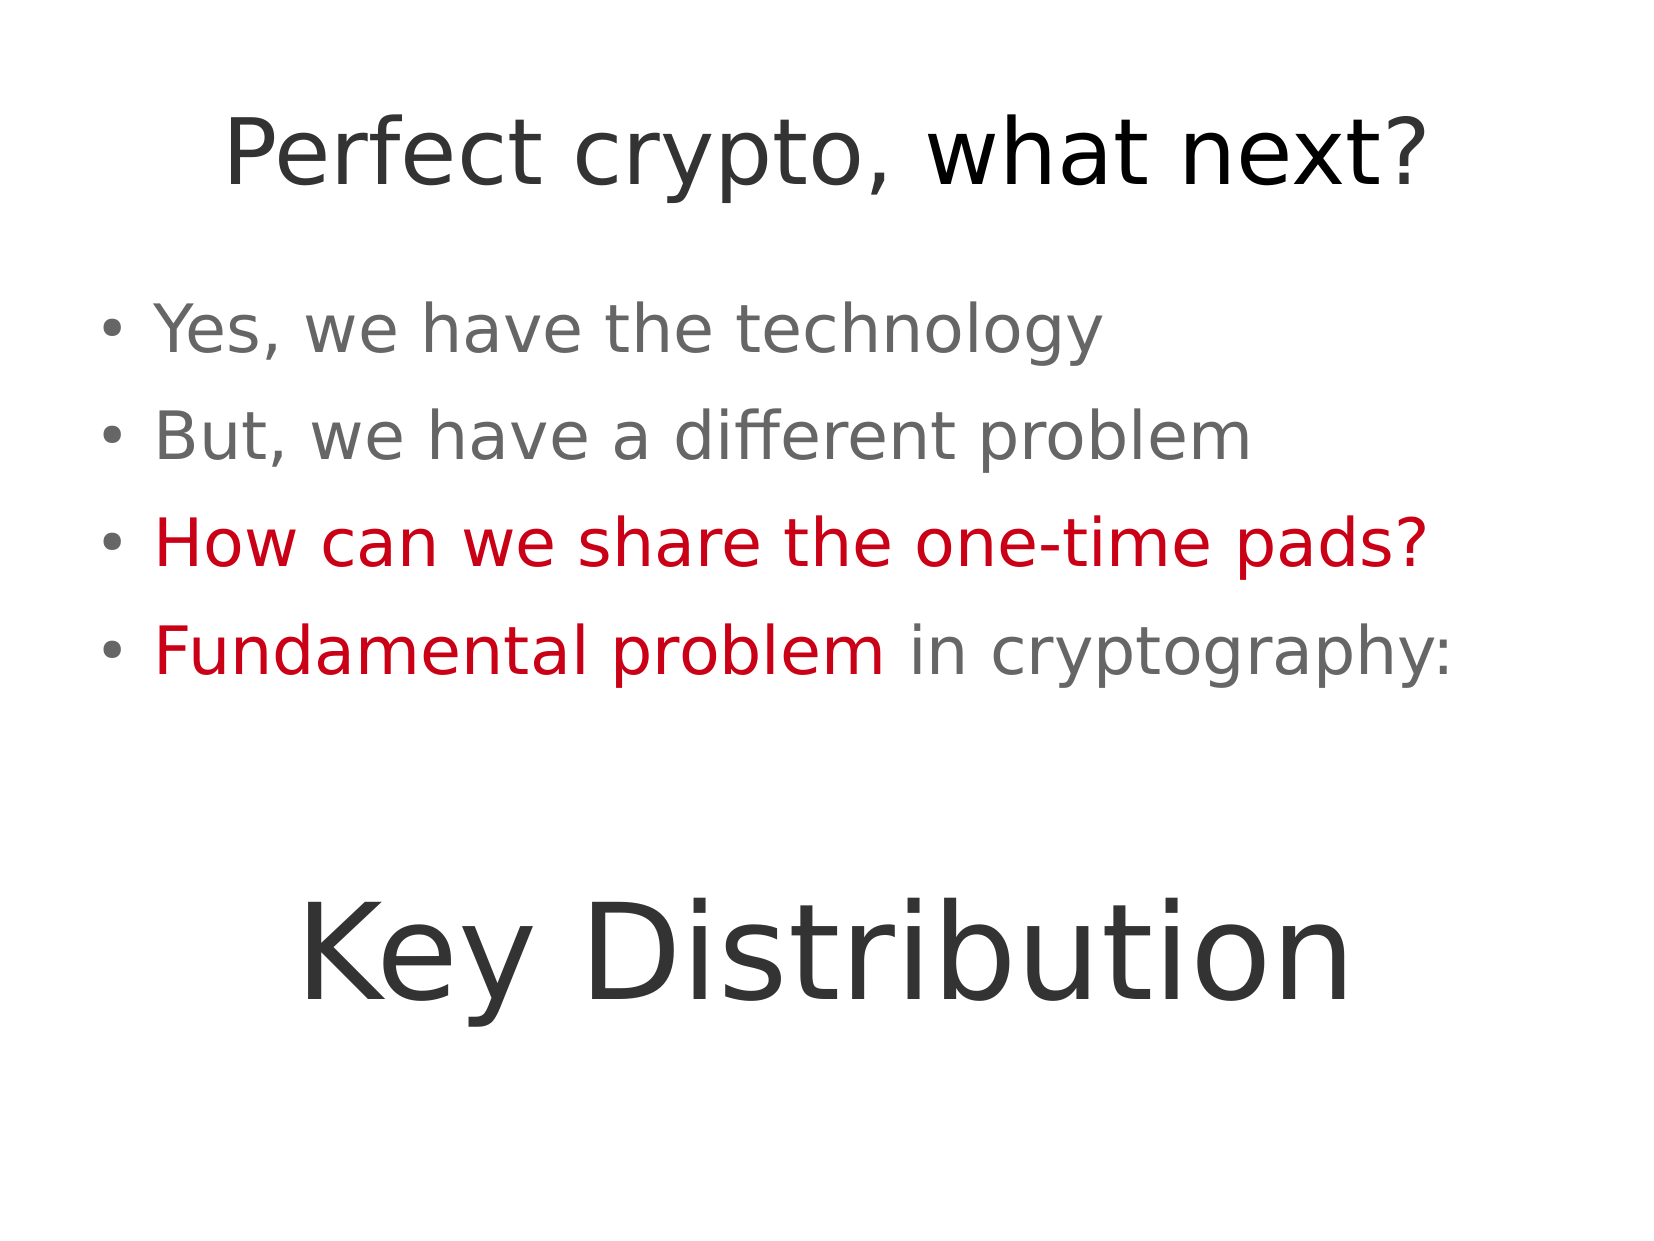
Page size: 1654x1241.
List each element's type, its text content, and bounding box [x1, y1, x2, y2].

list Yes, we have the technology But, we have a different problem How can we share the one-time pads? Fundamental problem in cryptography: [82, 290, 1571, 1109]
title Perfect crypto, what next? [82, 49, 1571, 257]
text_box Key Distribution [280, 868, 1372, 1039]
